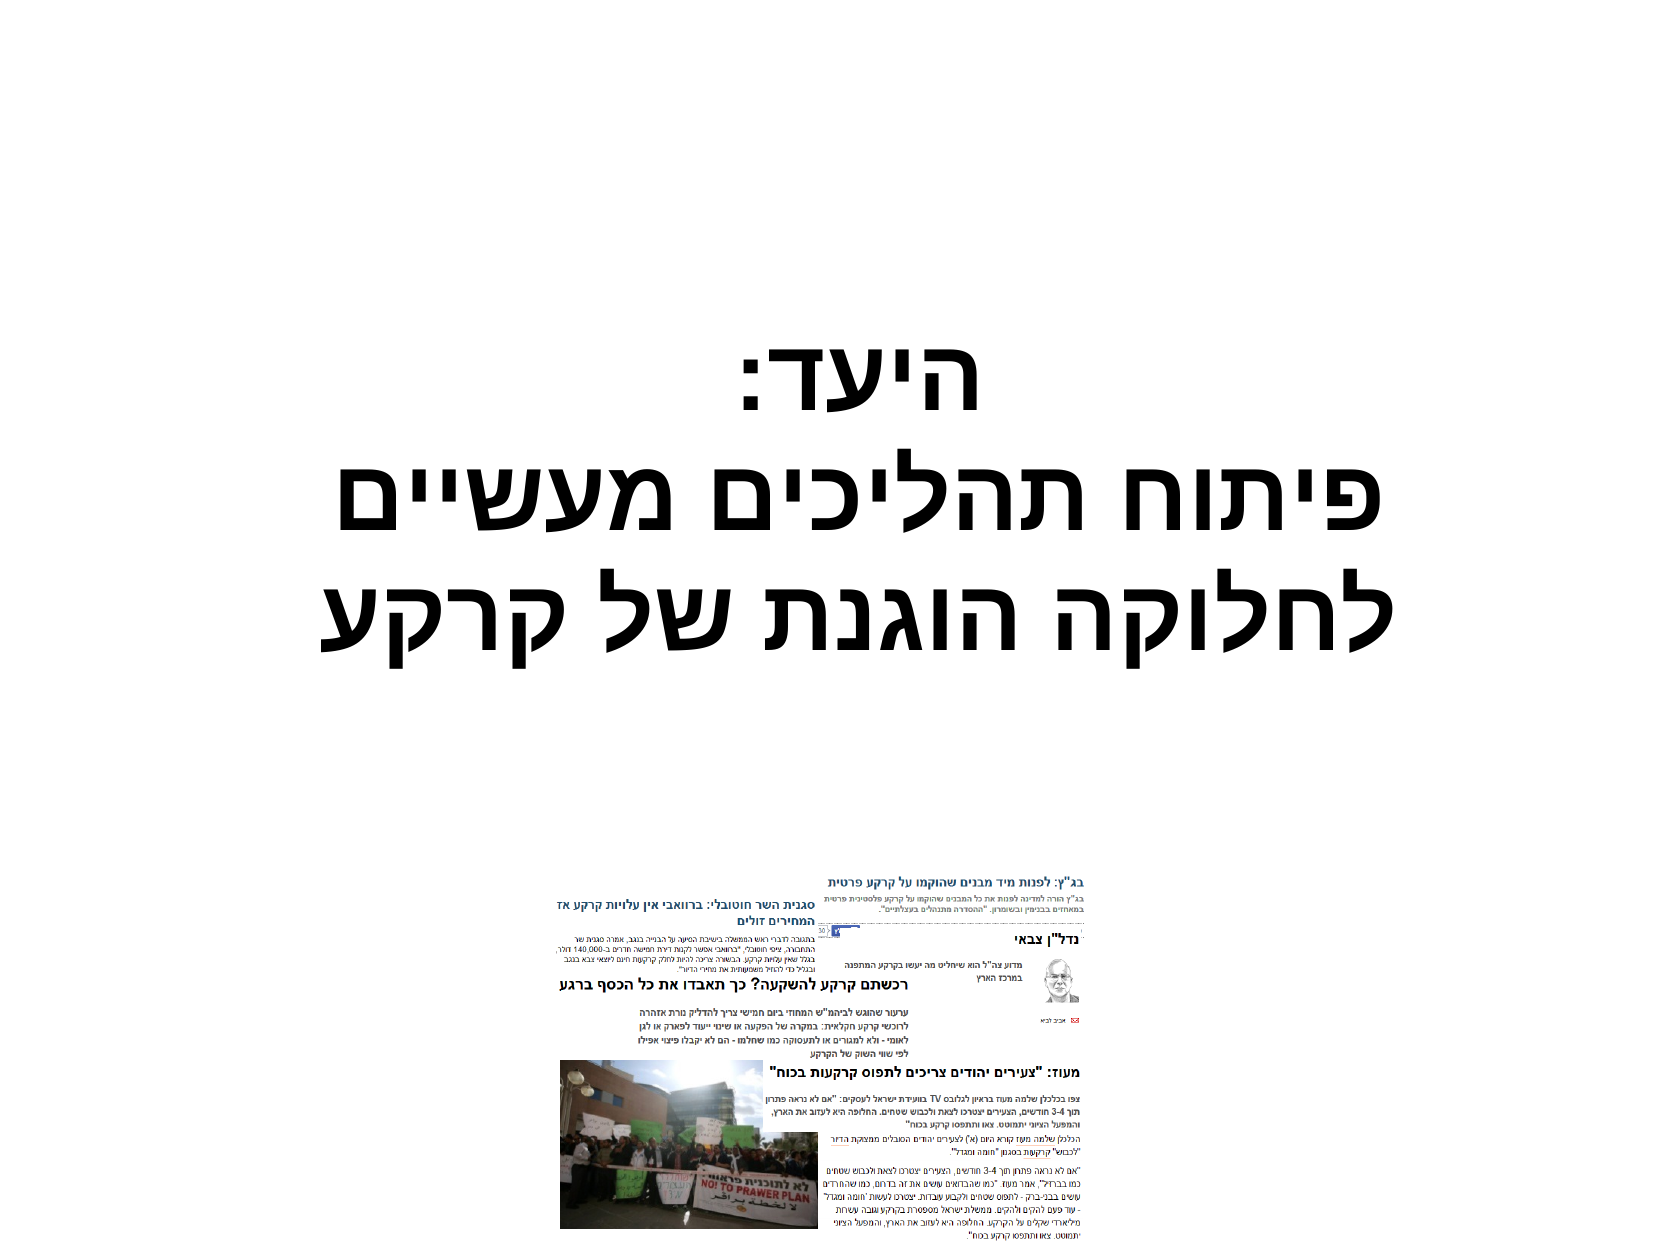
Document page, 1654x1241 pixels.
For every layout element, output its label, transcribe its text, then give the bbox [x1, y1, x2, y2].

text_box היעד: פיתוח תהליכים מעשיים לחלוקה הוגנת של קרקע [65, 281, 1654, 686]
picture [553, 874, 1087, 1241]
